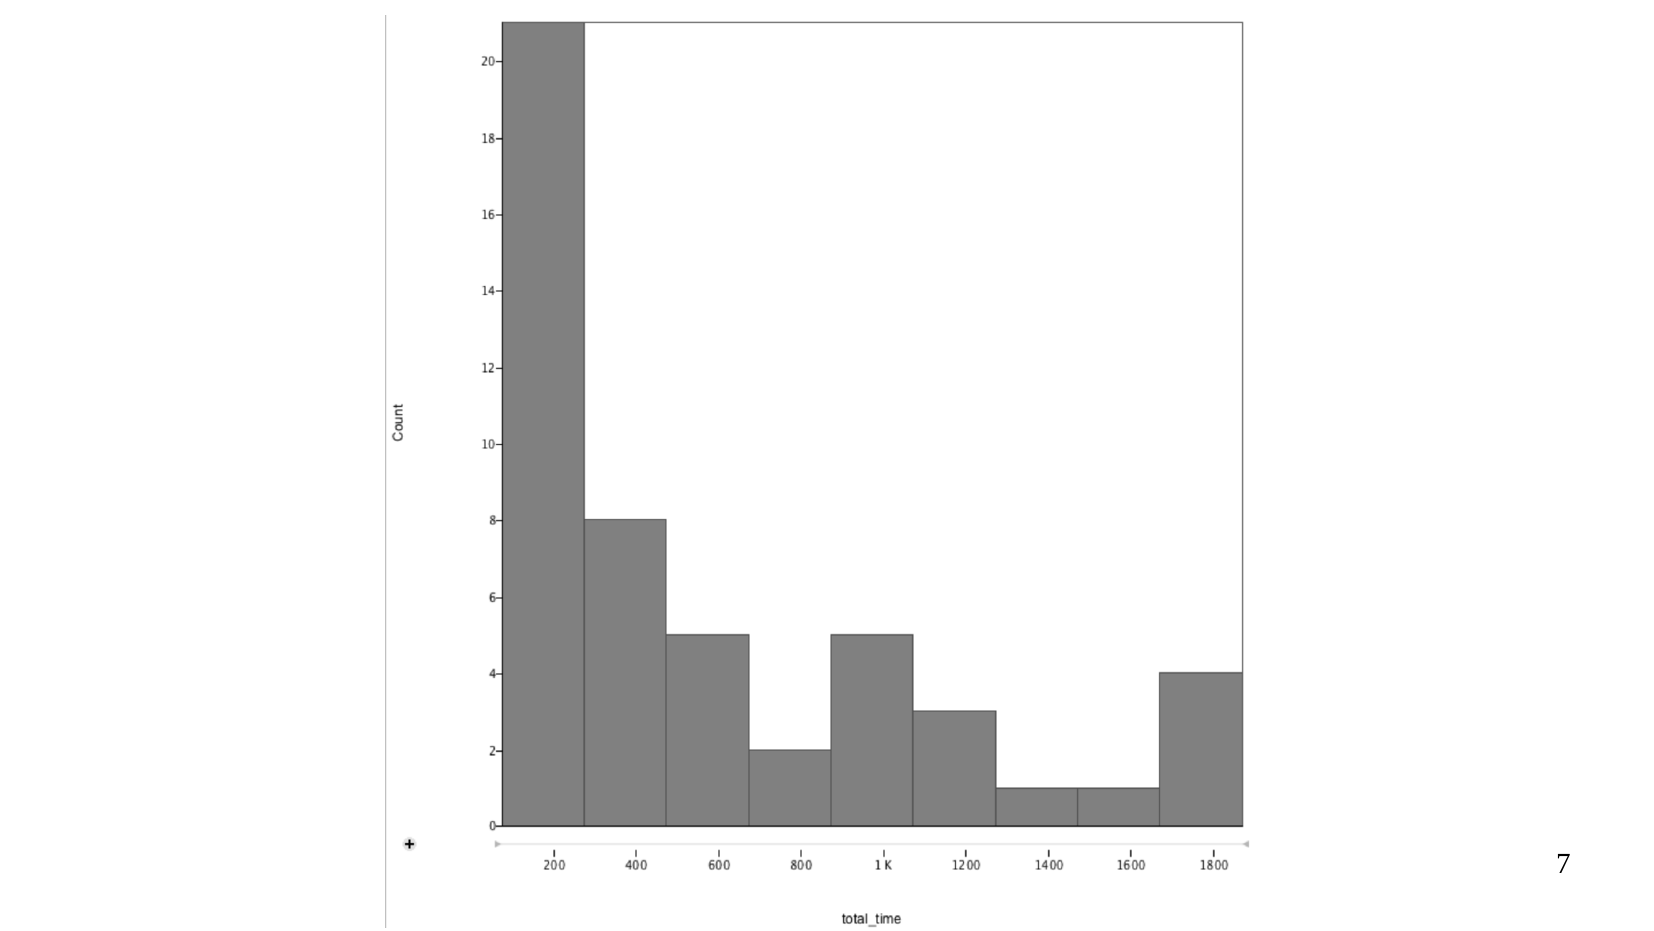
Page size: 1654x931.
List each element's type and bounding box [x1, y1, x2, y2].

picture [385, 15, 1259, 928]
